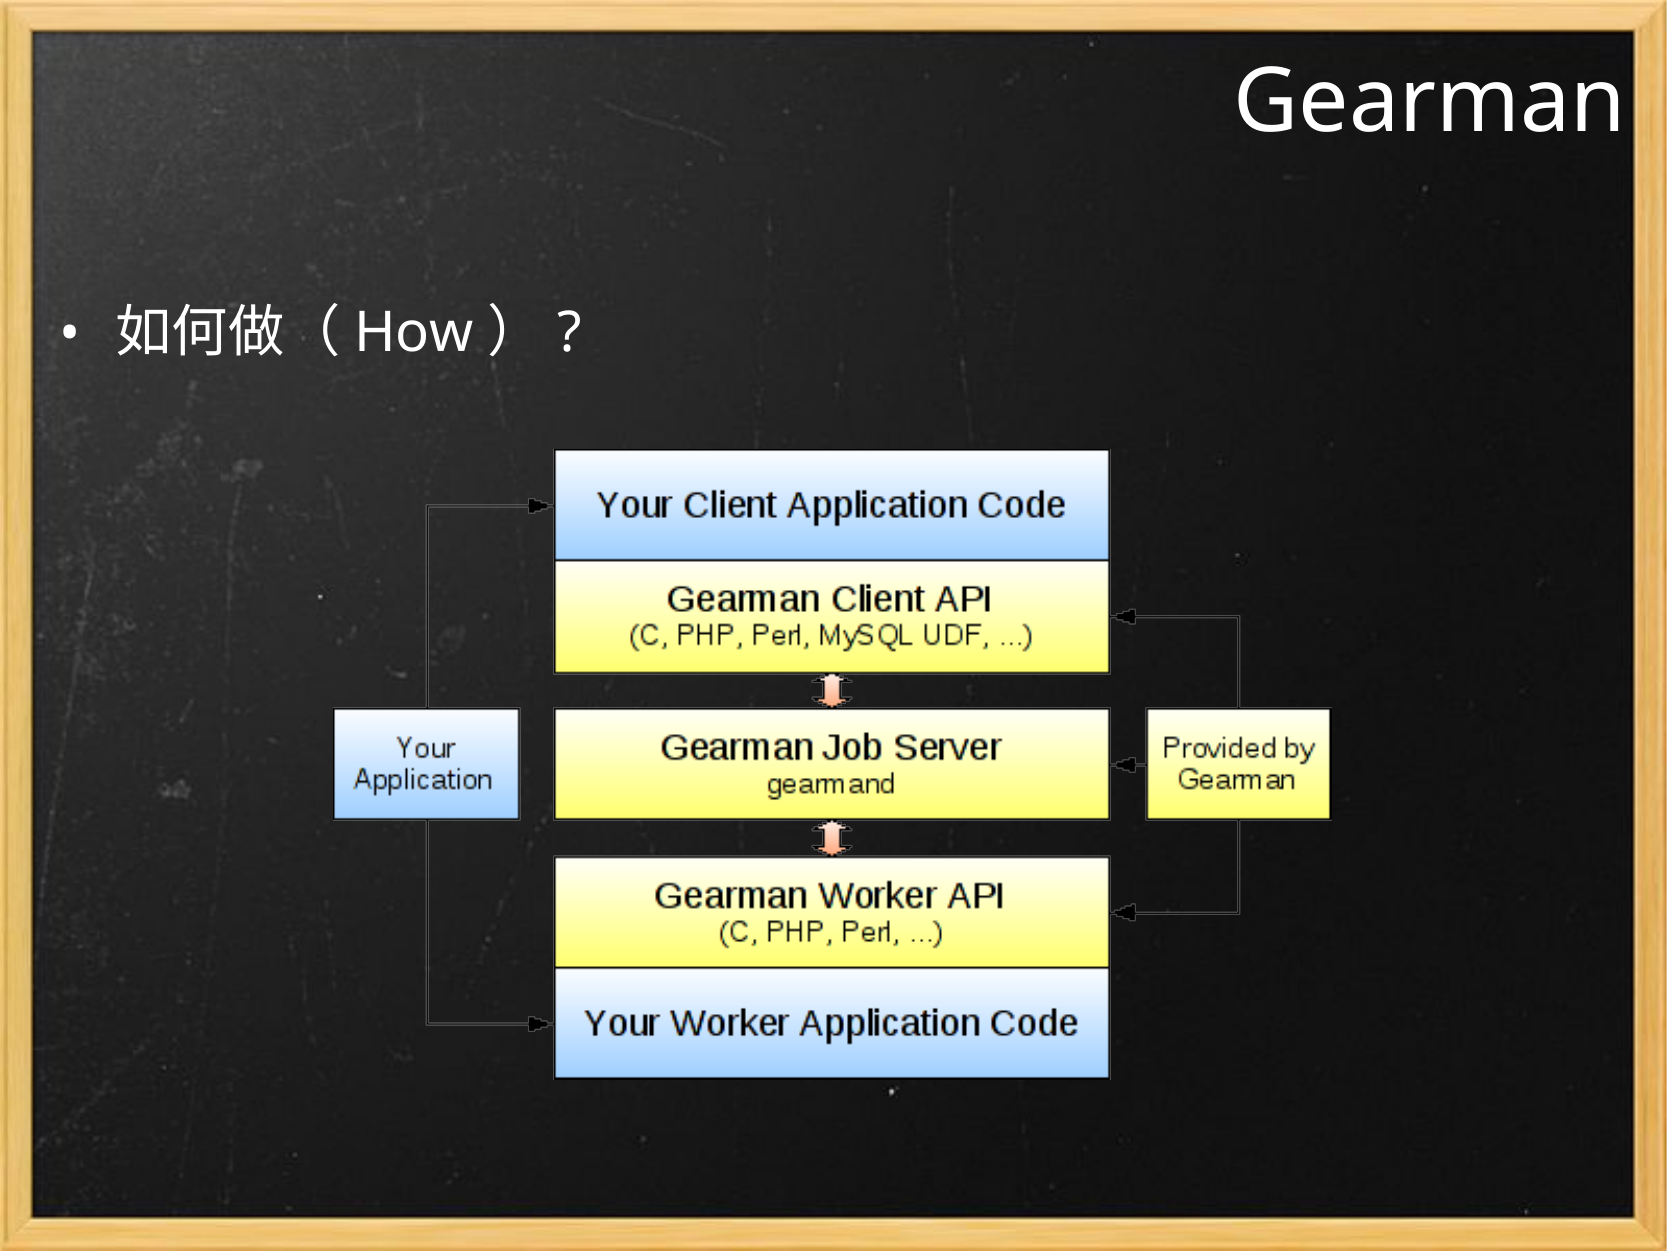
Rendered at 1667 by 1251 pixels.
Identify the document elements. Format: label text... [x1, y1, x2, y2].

list 如何做（How）? [40, 300, 1627, 1201]
picture [0, 0, 1667, 1251]
title Gearman [40, 50, 1627, 201]
